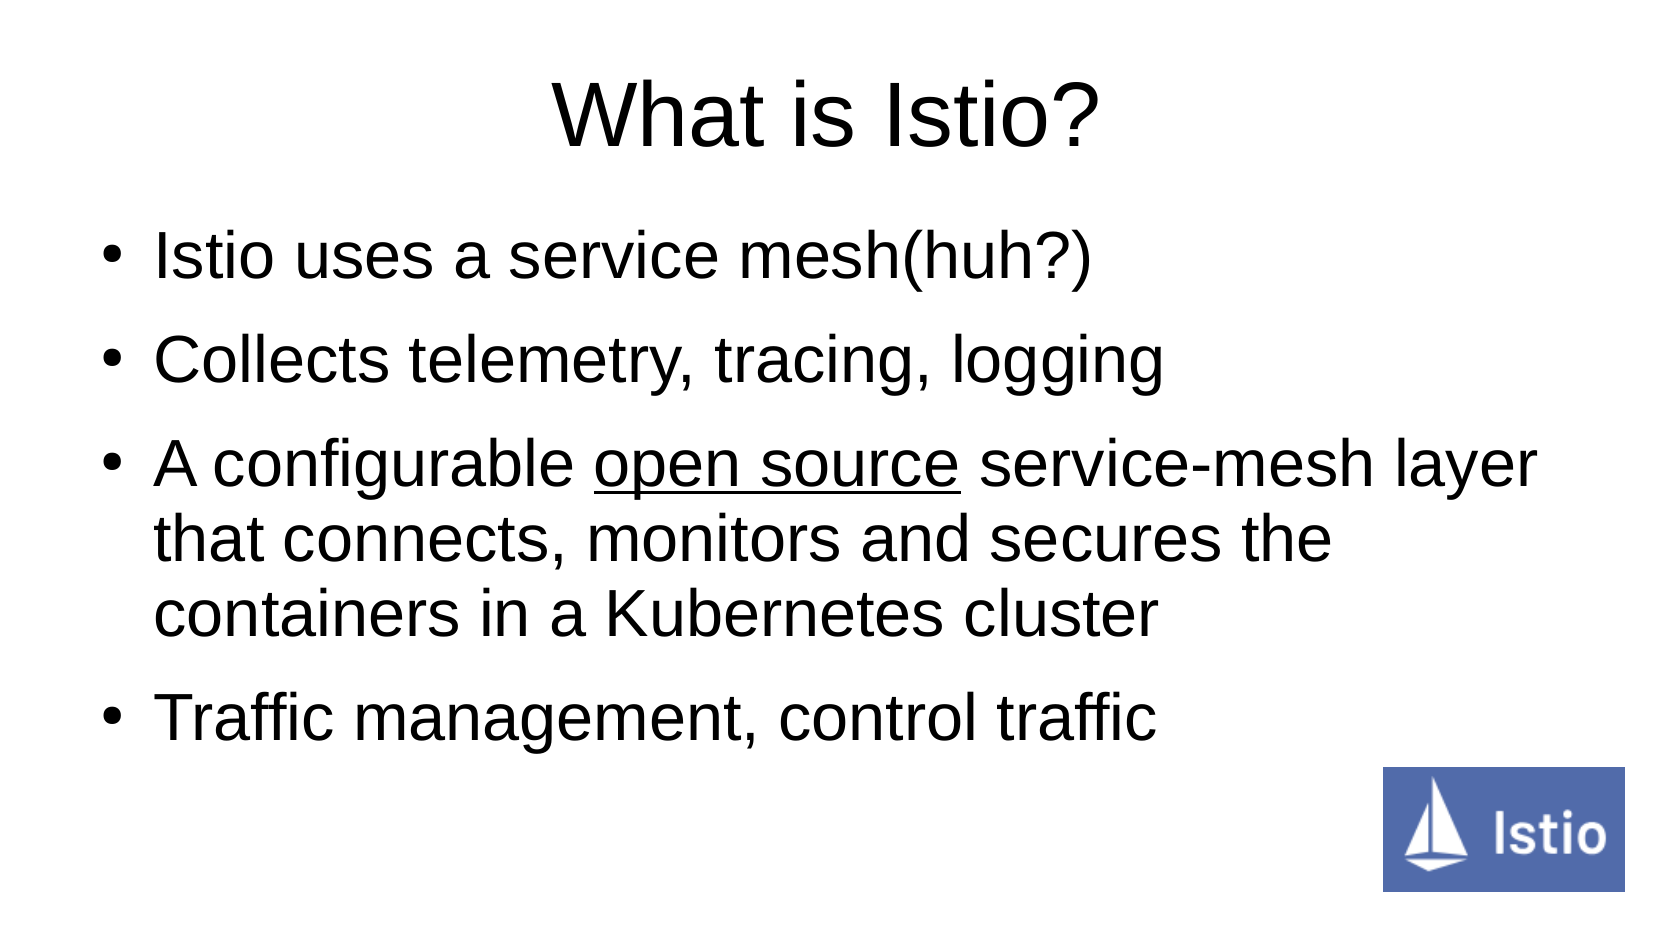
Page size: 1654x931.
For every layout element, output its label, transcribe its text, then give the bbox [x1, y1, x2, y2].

title What is Istio? [82, 37, 1571, 193]
picture [1383, 767, 1625, 892]
list Istio uses a service mesh(huh?) Collects telemetry, tracing, logging A configurable open source service-mesh layer that connects, monitors and secures the containers in a Kubernetes cluster Traffic management, control traffic [82, 217, 1571, 758]
